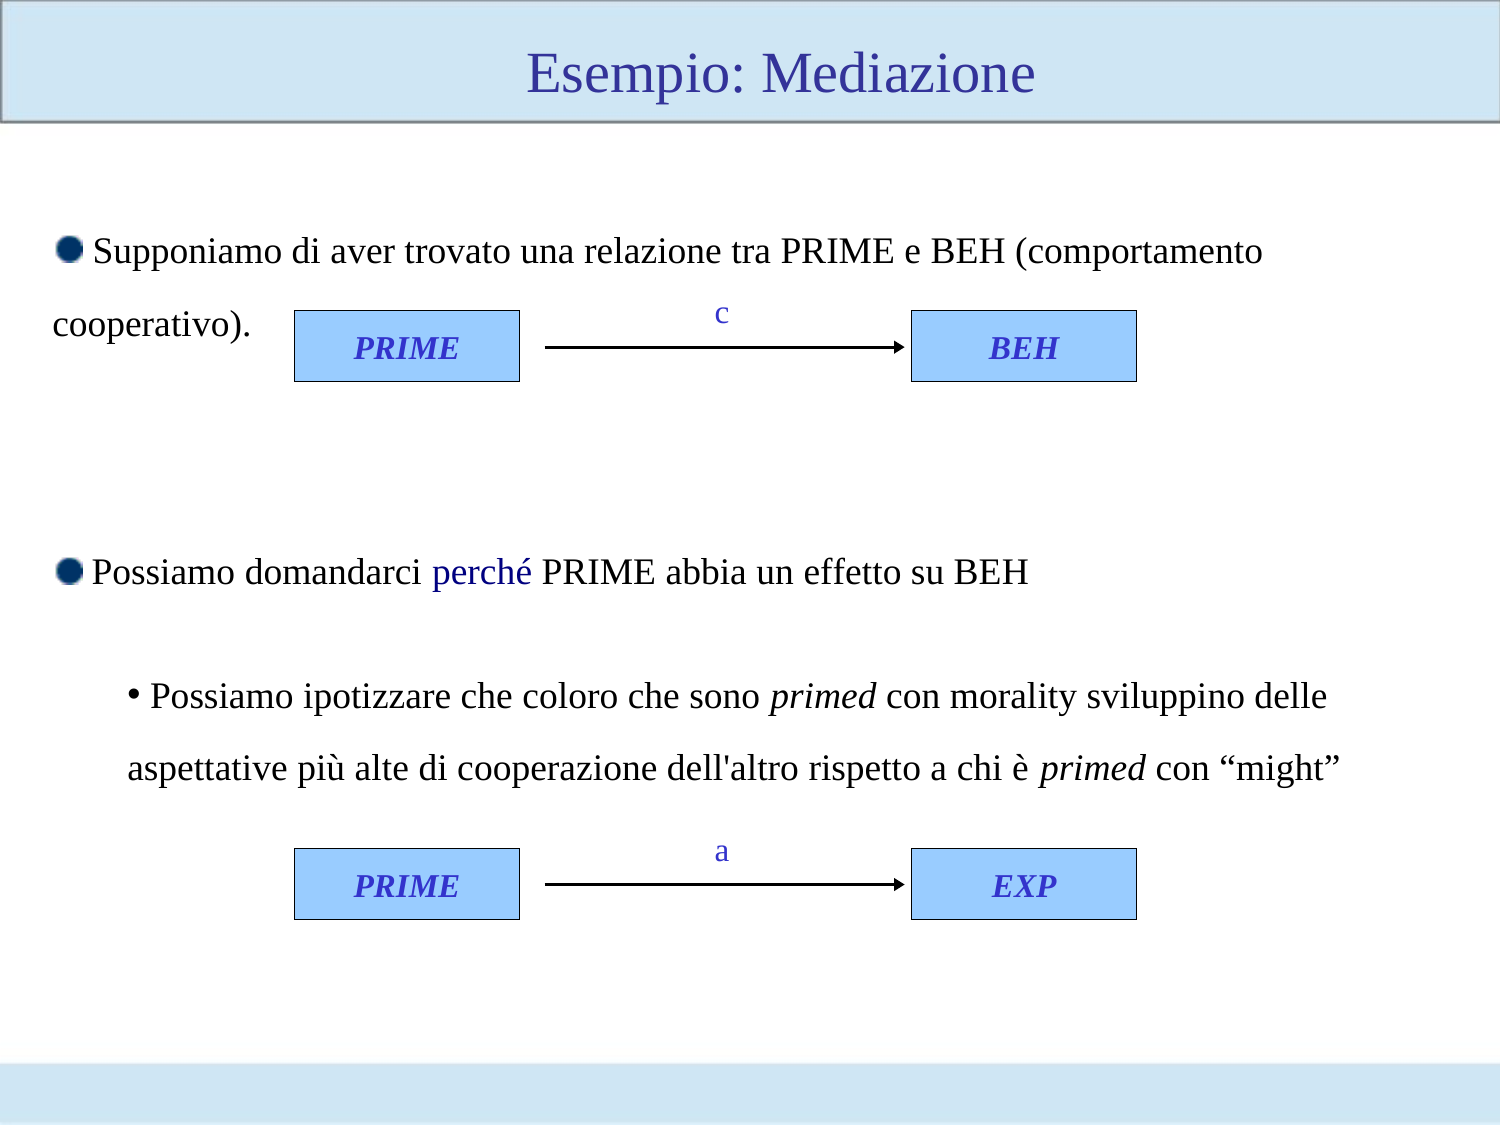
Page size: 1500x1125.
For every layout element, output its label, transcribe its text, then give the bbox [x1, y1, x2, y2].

text_box PRIME [294, 310, 520, 382]
title Esempio: Mediazione [249, 21, 1313, 117]
text_box a [625, 820, 819, 928]
text_box EXP [911, 848, 1137, 920]
text_box BEH [911, 310, 1137, 382]
text_box Supponiamo di aver trovato una relazione tra PRIME e BEH (comportamento cooperativo). Possiamo domandarci perché PRIME abbia un effetto su BEH Possiamo ipotizzare che coloro che sono primed con morality sviluppino delle aspettative più alte di cooperazione dell'altro rispetto a chi è primed con “might” [37, 184, 1463, 797]
picture [0, 0, 1500, 1125]
text_box c [625, 282, 819, 390]
text_box PRIME [294, 848, 520, 920]
